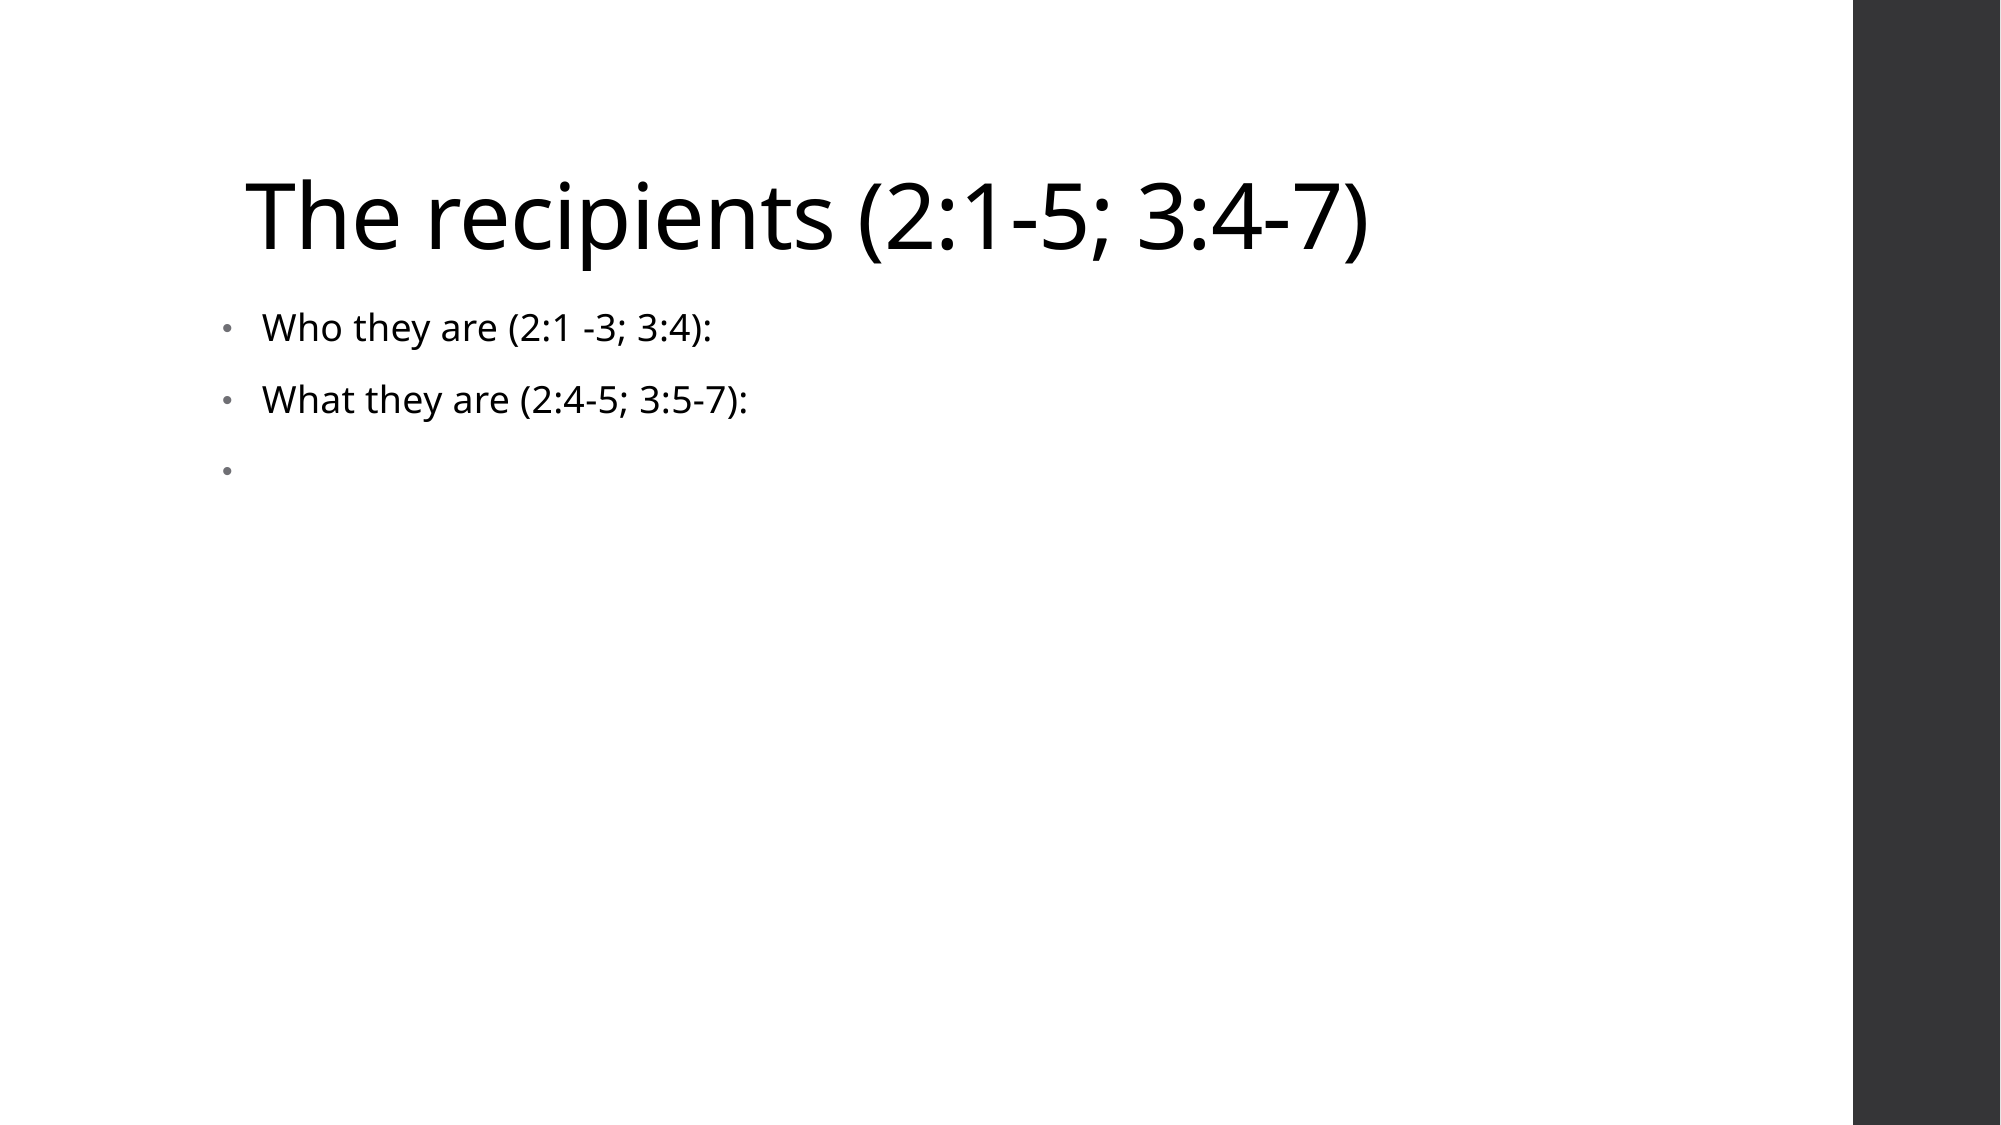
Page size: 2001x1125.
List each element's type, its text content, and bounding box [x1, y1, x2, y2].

list Who they are (2:1 -3; 3:4): What they are (2:4-5; 3:5-7): [206, 299, 1617, 1014]
title The recipients (2:1-5; 3:4-7) [206, 60, 1797, 278]
